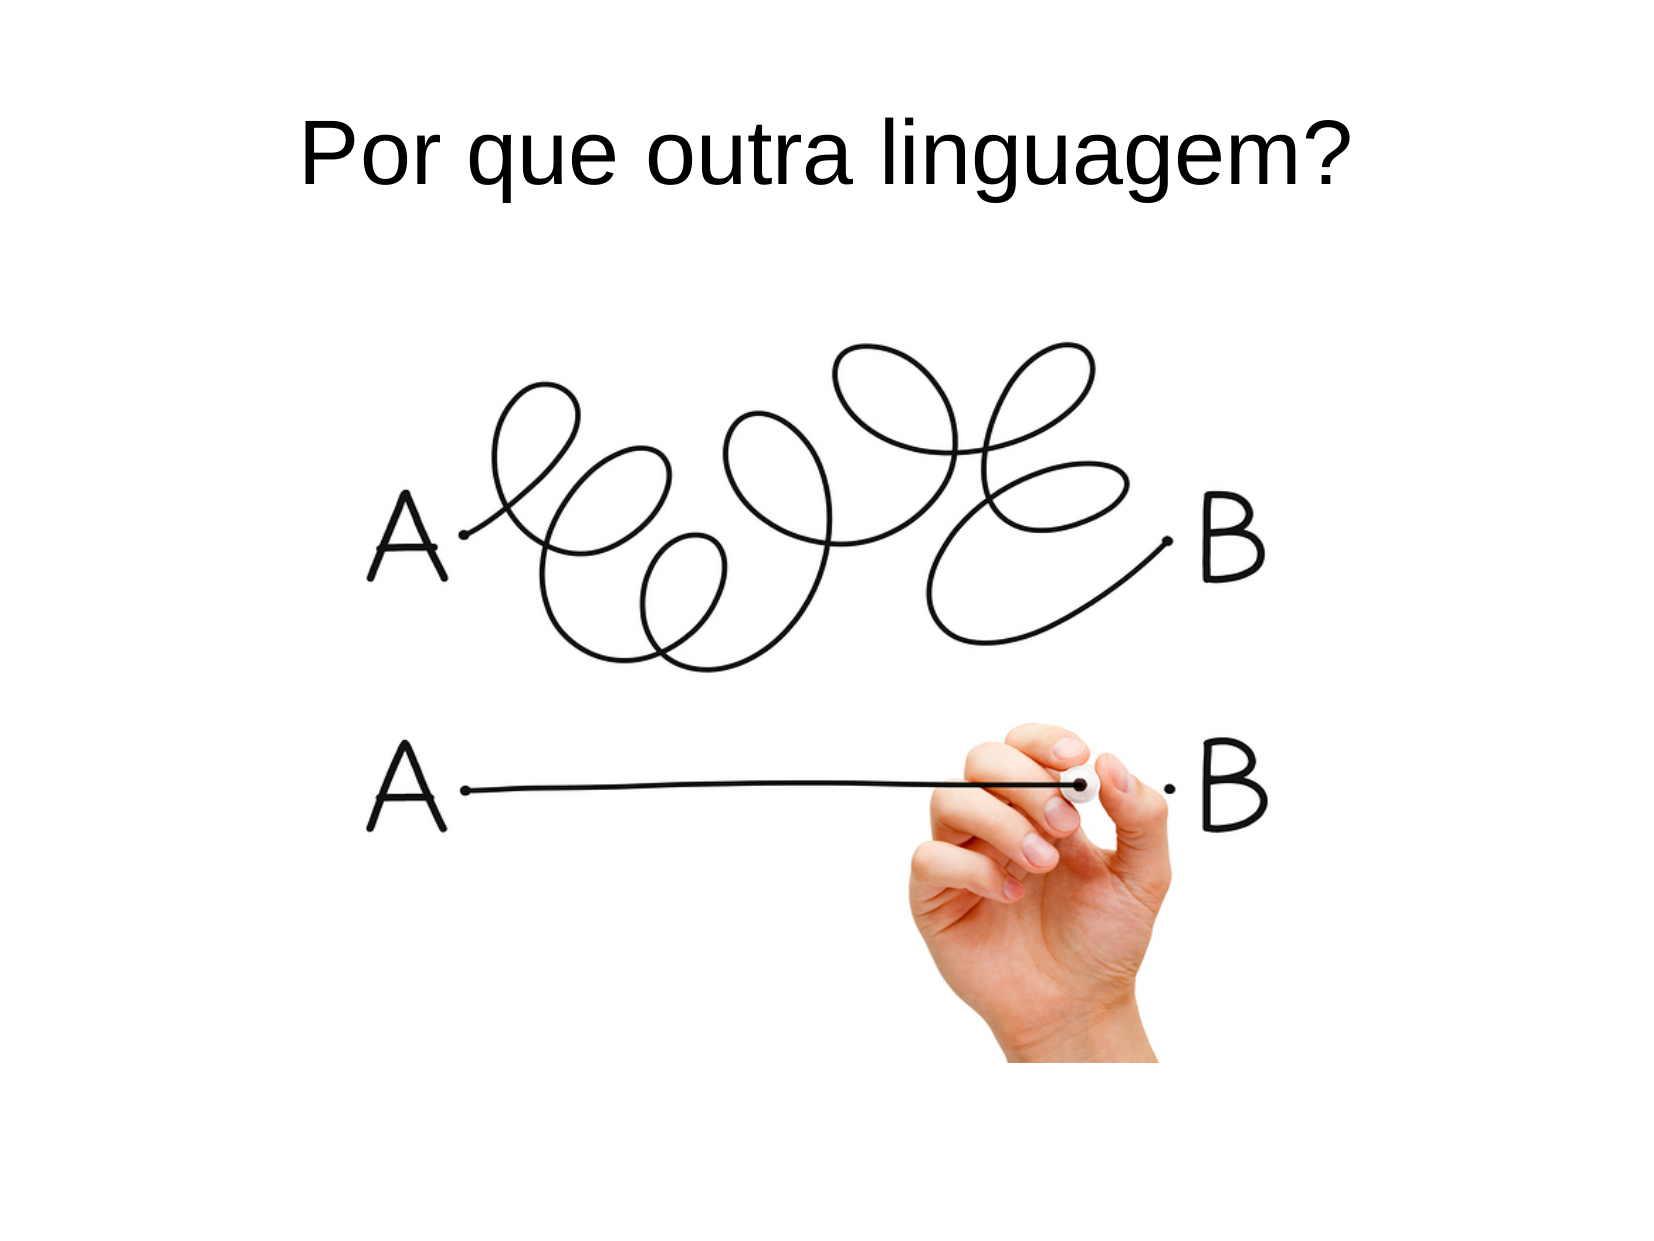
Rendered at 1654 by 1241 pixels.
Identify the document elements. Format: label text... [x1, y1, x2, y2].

title Por que outra linguagem? [82, 49, 1571, 257]
picture [188, 256, 1465, 1063]
